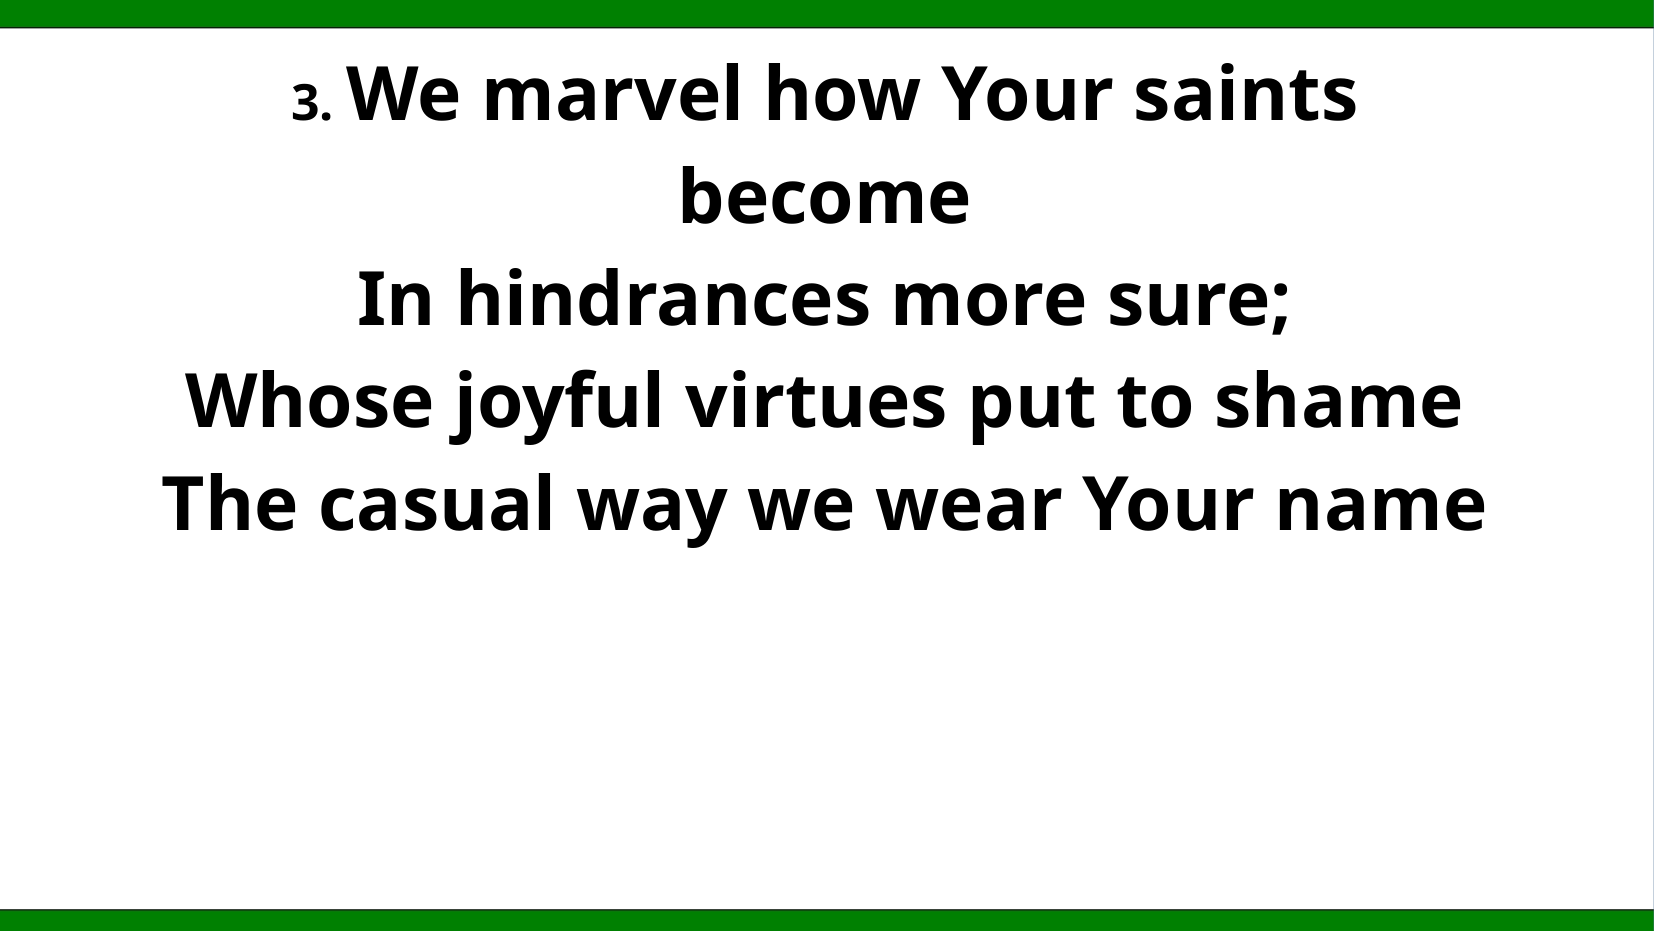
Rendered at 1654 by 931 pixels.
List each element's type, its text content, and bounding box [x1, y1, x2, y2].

text_box 3. We marvel how Your saints become In hindrances more sure; Whose joyful virtues put to shame The casual way we wear Your name [120, 33, 1531, 451]
picture [0, 0, 1654, 931]
